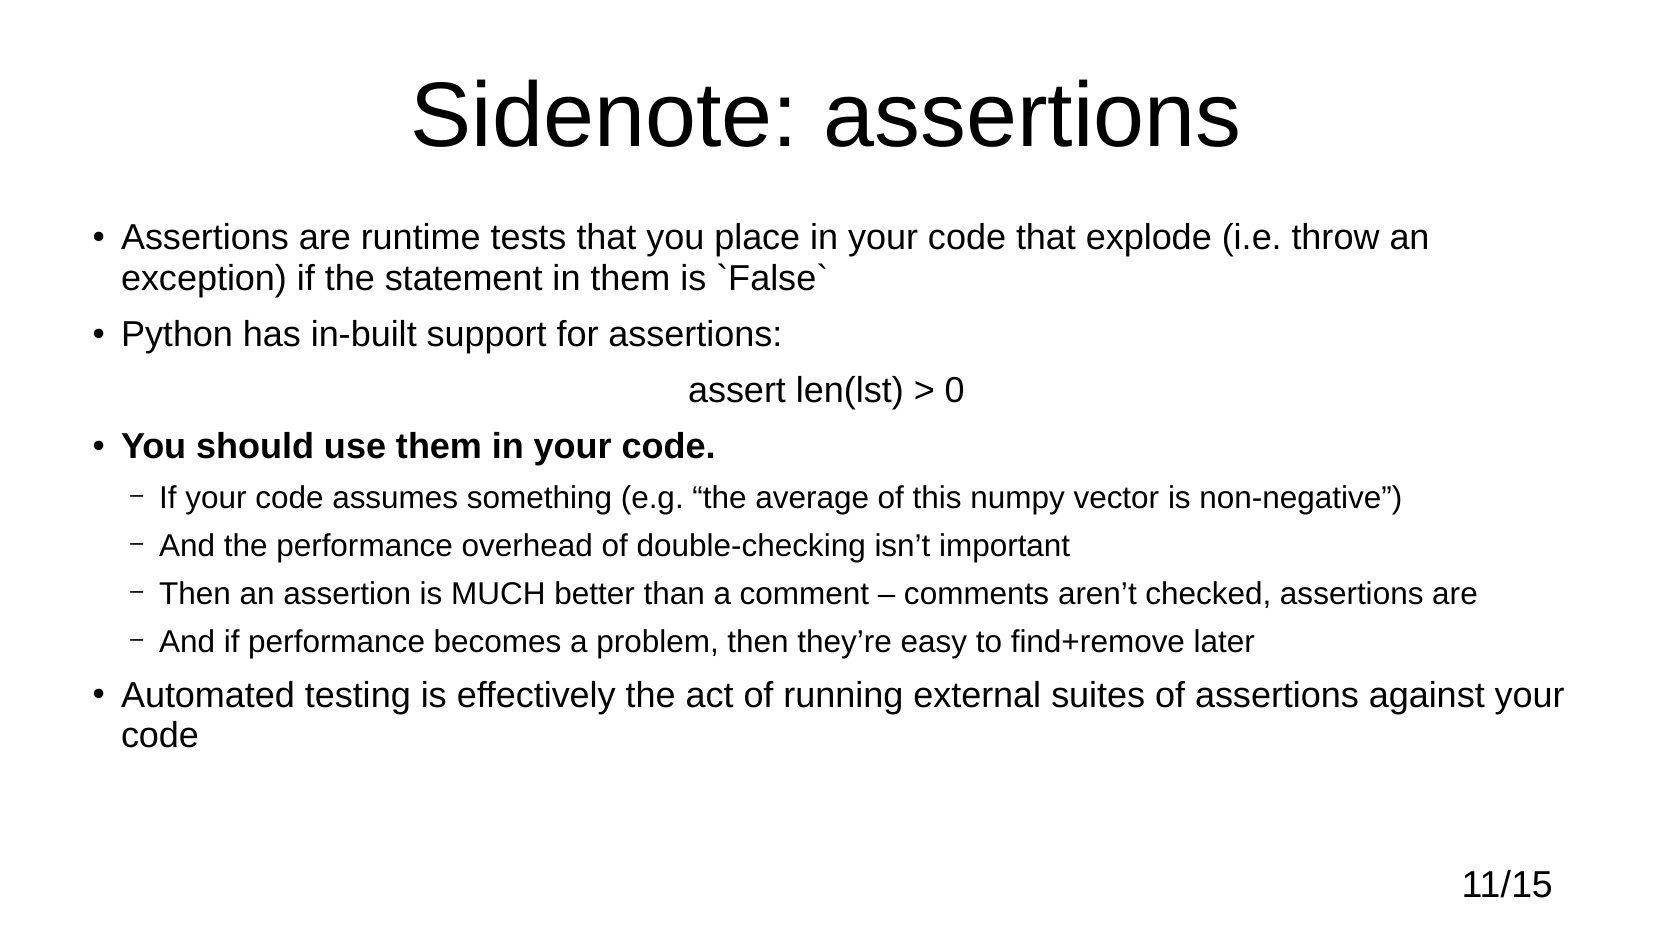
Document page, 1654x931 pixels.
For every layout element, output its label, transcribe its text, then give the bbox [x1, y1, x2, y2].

title Sidenote: assertions [82, 37, 1571, 193]
text_box <number>/15 [1446, 856, 1625, 931]
list Assertions are runtime tests that you place in your code that explode (i.e. throw an exception) if the statement in them is `False` Python has in-built support for assertions: assert len(lst) > 0 You should use them in your code. If your code assumes something (e.g. “the average of this numpy vector is non-negative”) And the performance overhead of double-checking isn’t important Then an assertion is MUCH better than a comment – comments aren’t checked, assertions are And if performance becomes a problem, then they’re easy to find+remove later Automated testing is effectively the act of running external suites of assertions against your code [82, 217, 1571, 758]
